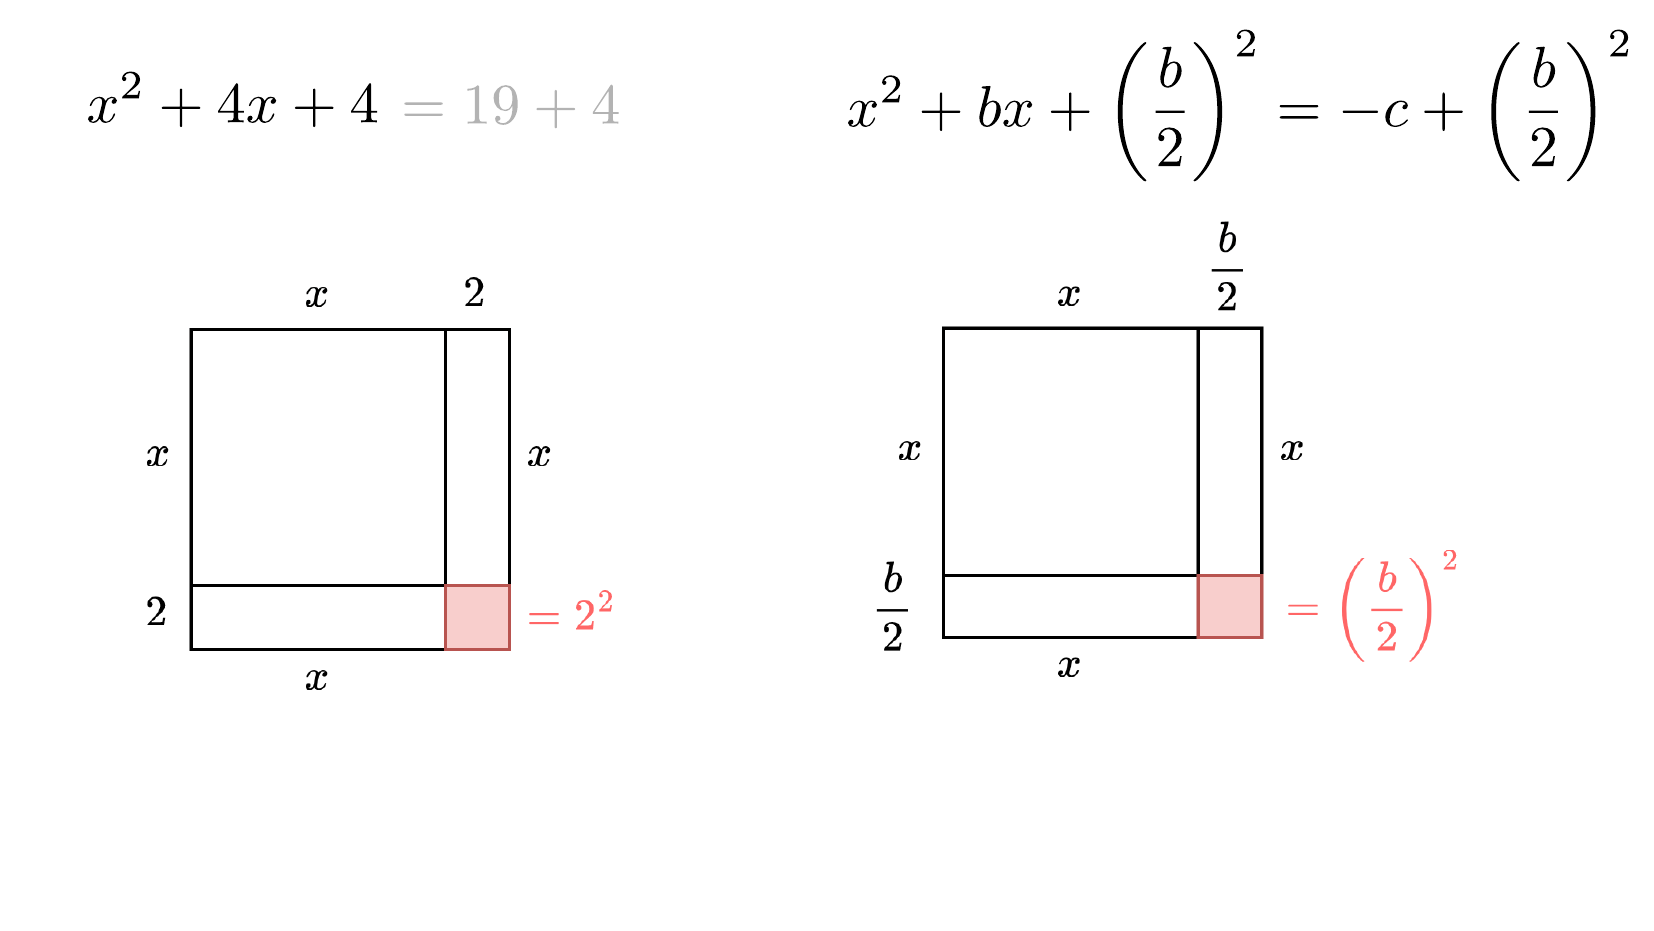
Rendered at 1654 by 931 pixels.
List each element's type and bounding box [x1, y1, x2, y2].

text_box [389, 59, 626, 142]
text_box [87, 71, 378, 128]
picture [62, 200, 733, 875]
text_box [848, 29, 1629, 182]
picture [814, 184, 1486, 858]
